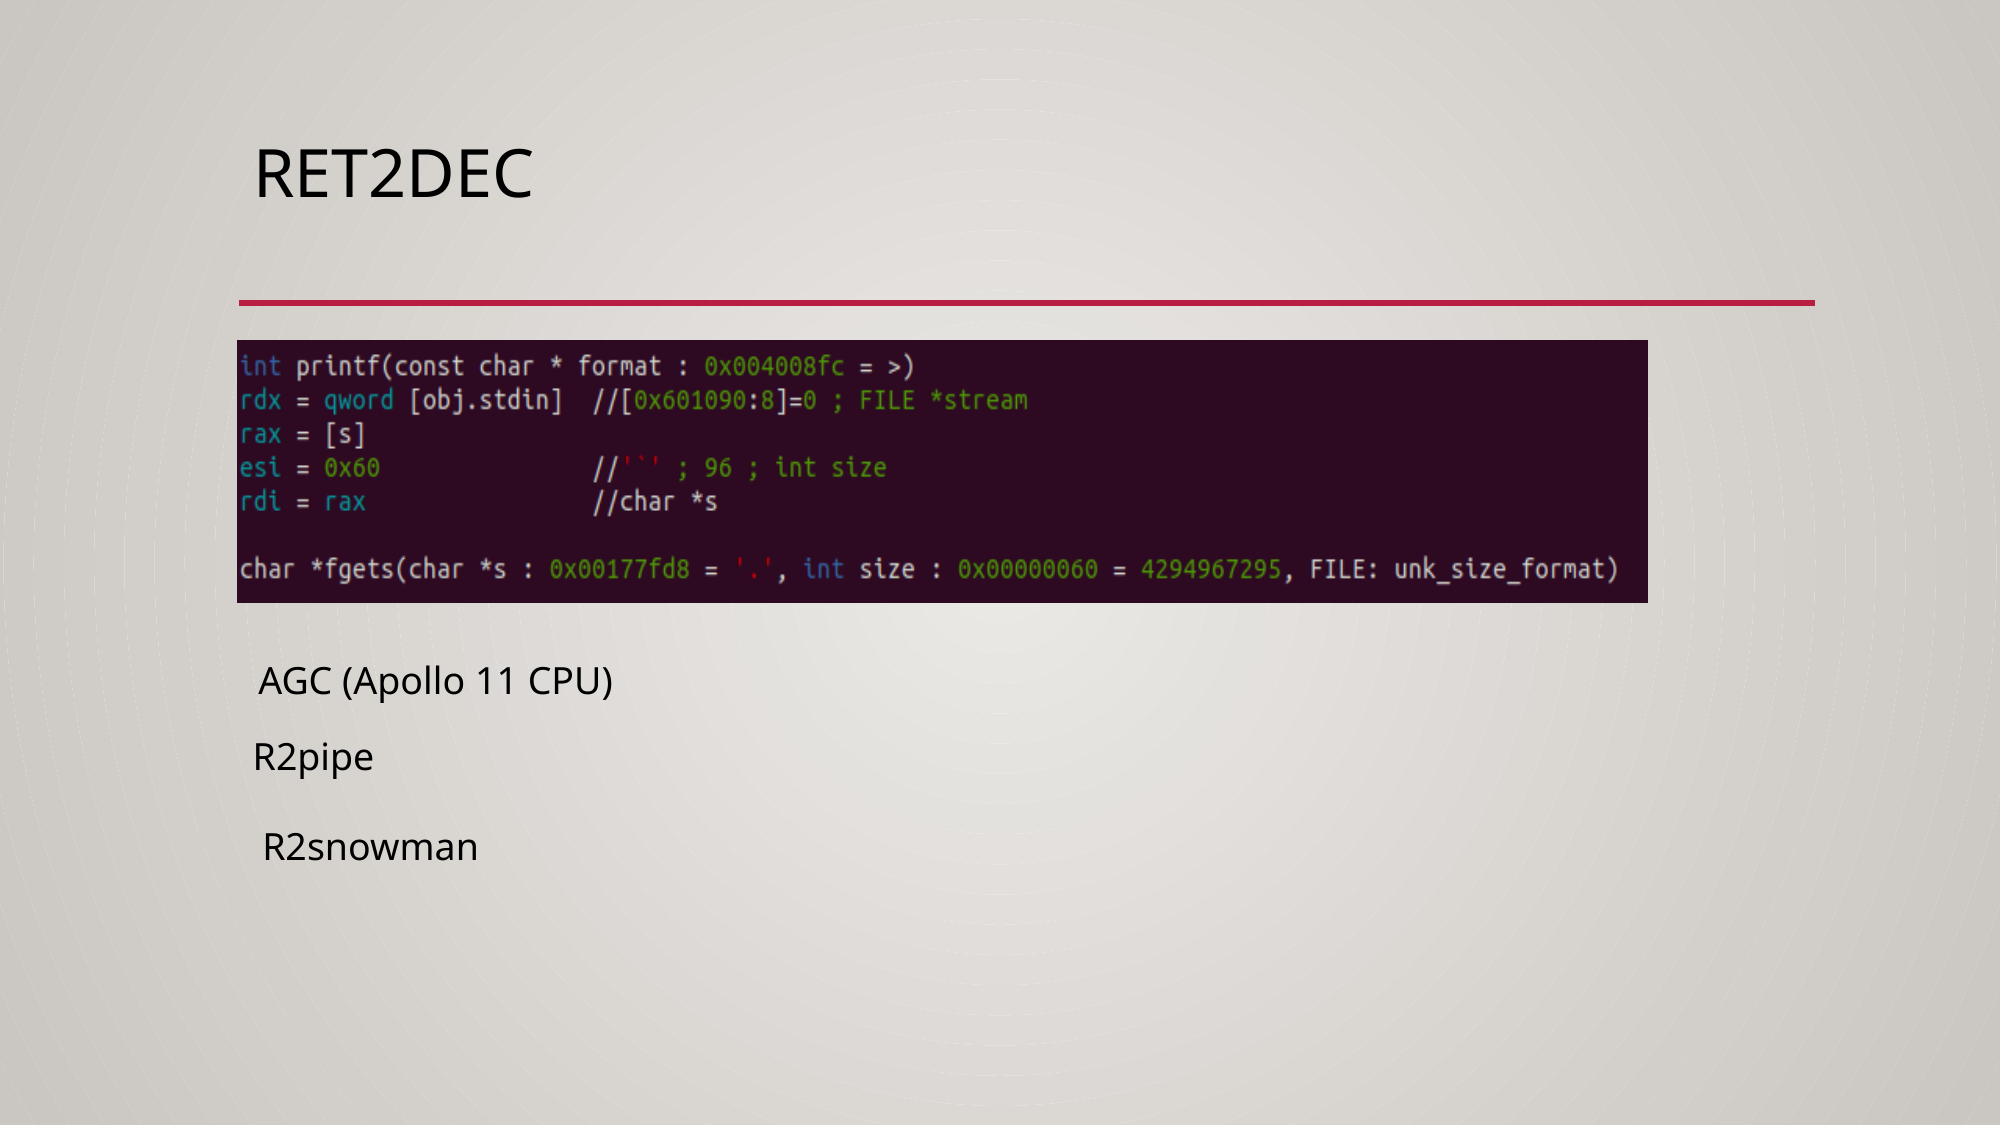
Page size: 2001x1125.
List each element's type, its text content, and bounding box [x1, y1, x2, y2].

title RET2DEC [238, 131, 1814, 305]
picture [237, 340, 1648, 603]
text_box AGC (Apollo 11 CPU) [243, 649, 694, 710]
text_box R2pipe R2snowman [237, 725, 688, 923]
